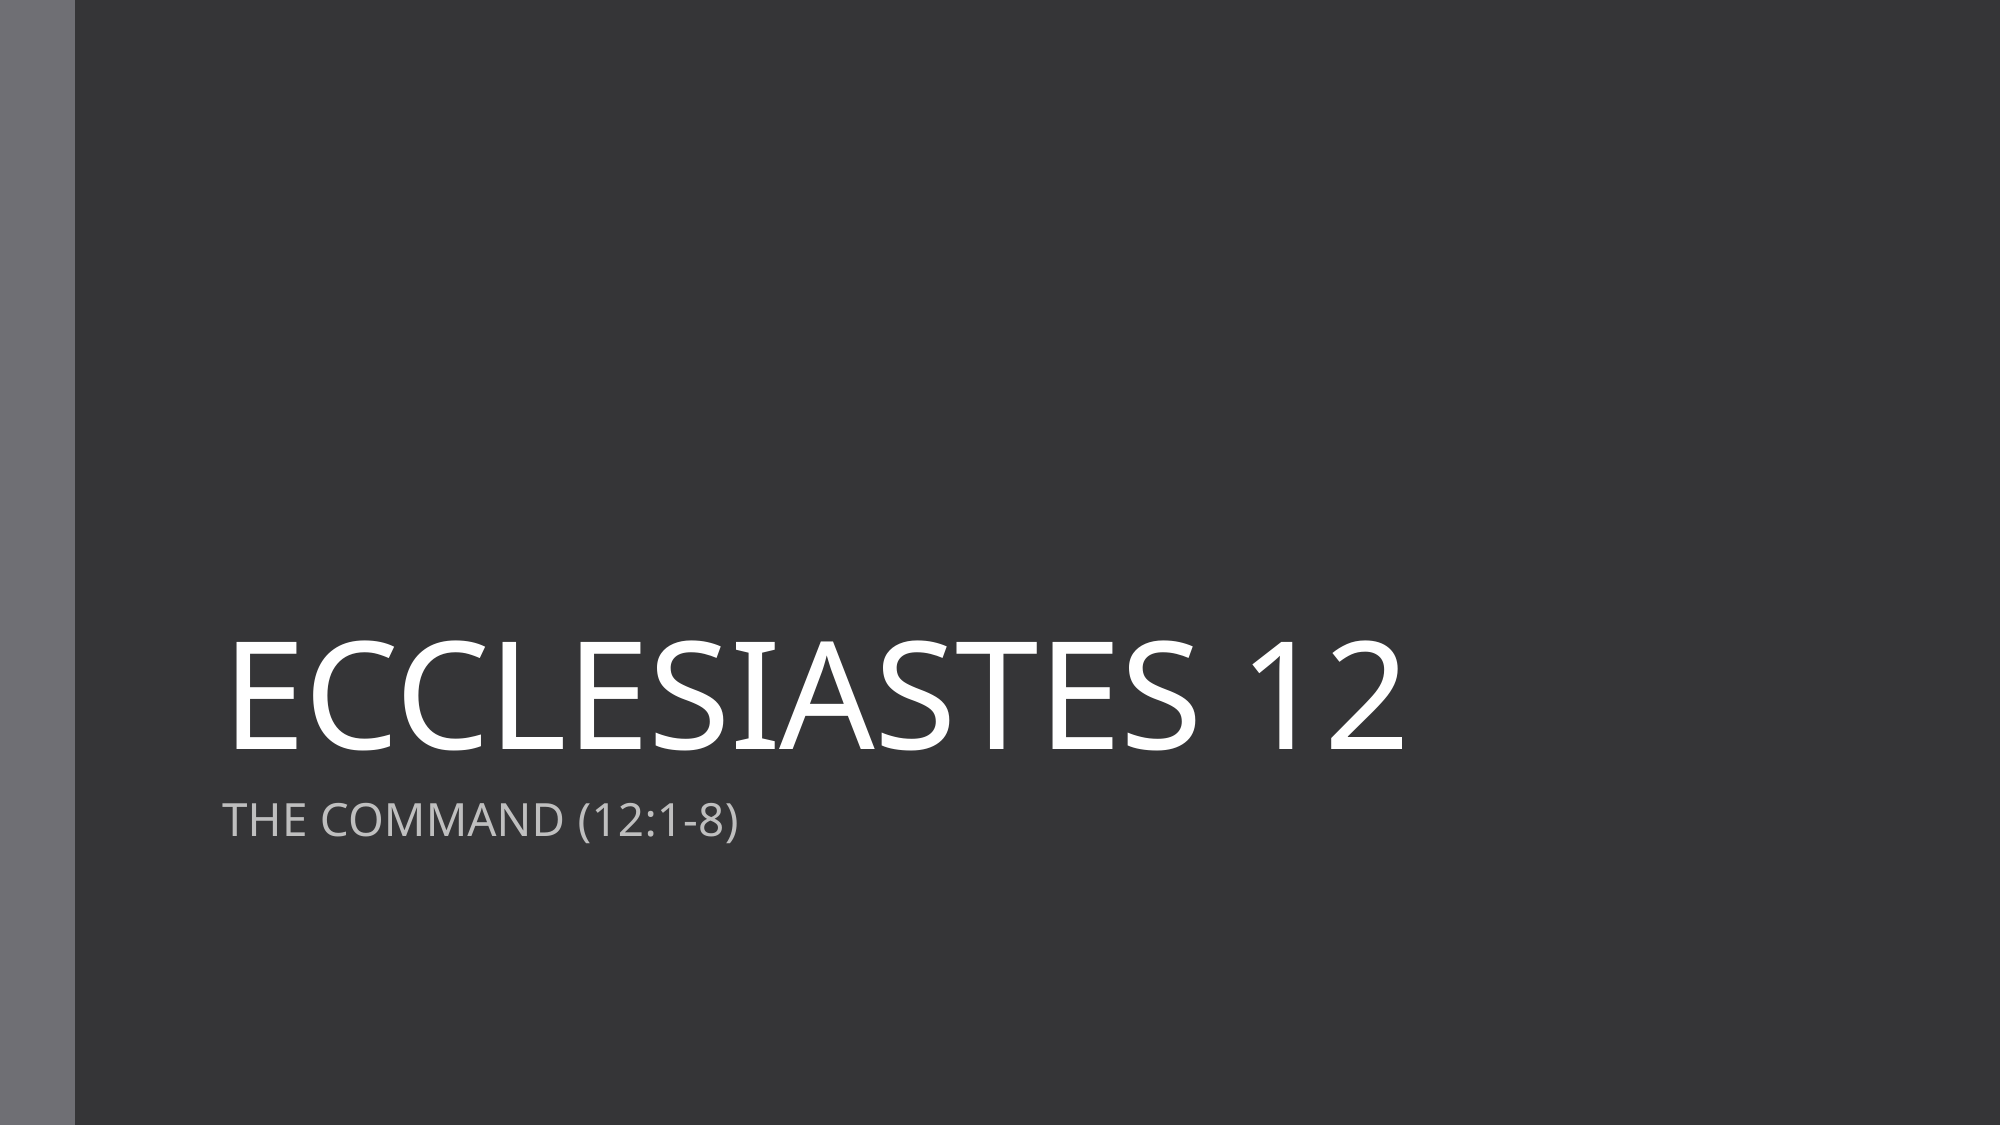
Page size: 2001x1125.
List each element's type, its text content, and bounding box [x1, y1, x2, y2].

subtitle THE COMMAND (12:1-8) [206, 787, 1752, 1066]
title ECCLESIASTES 12 [206, 124, 1752, 787]
